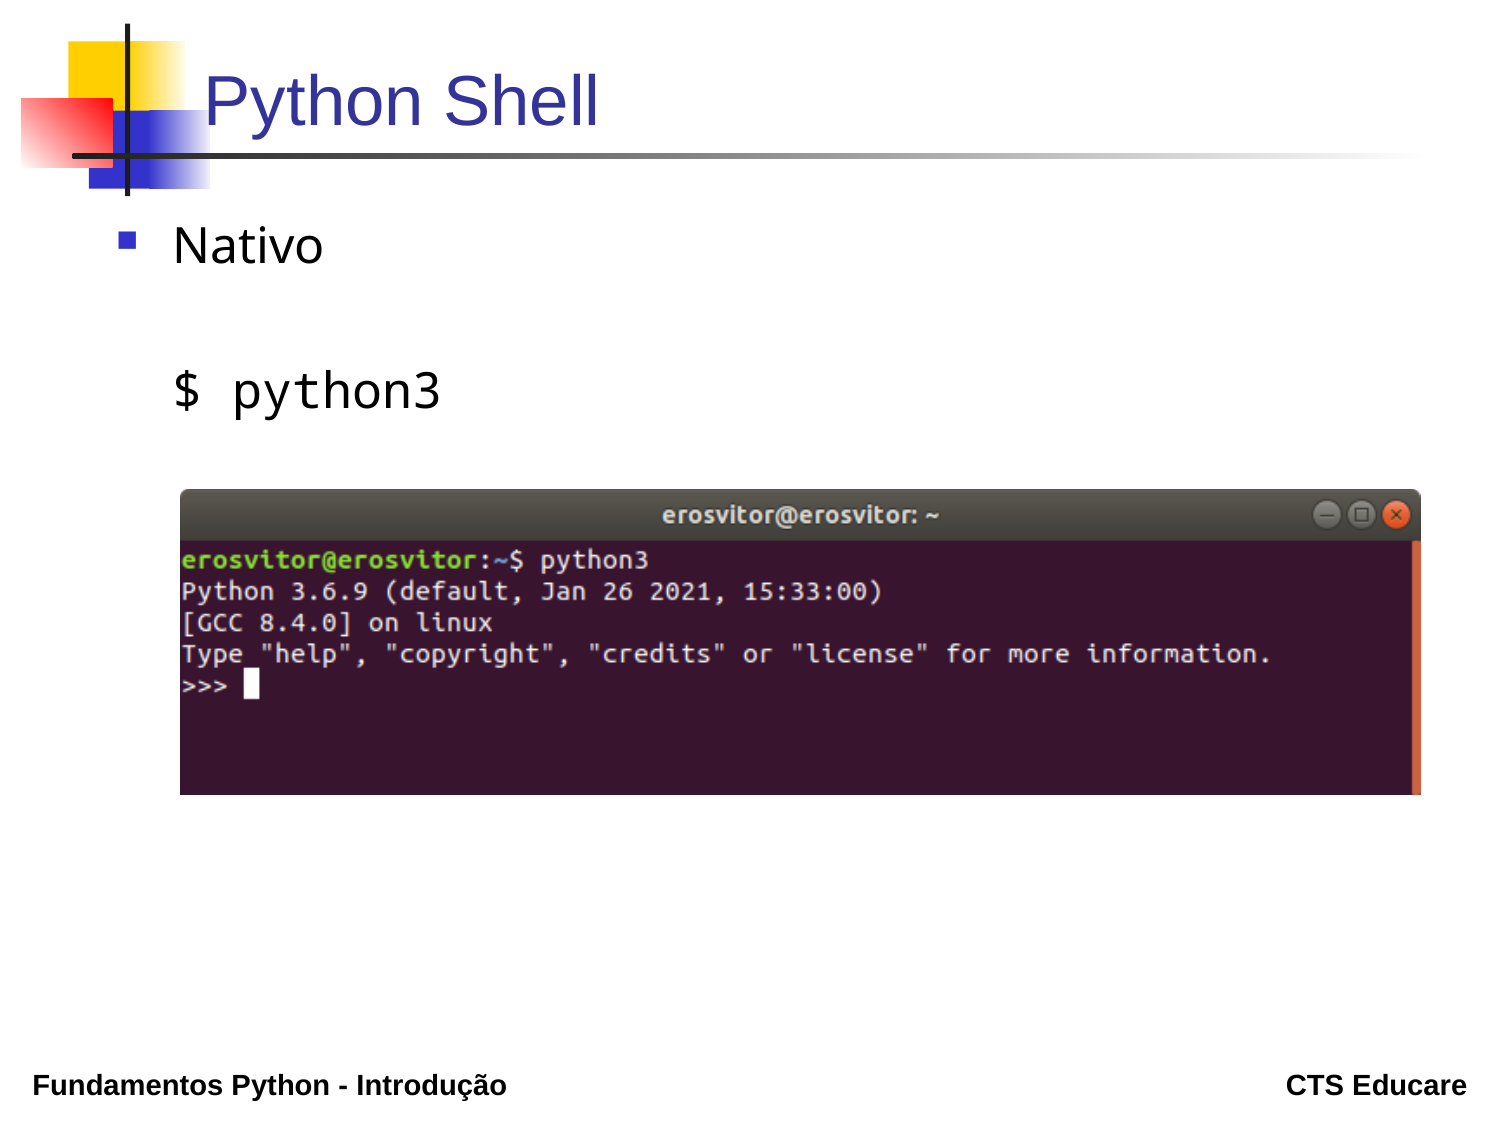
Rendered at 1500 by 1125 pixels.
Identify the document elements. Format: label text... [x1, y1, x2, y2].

title Python Shell [188, 46, 1468, 149]
picture [180, 489, 1421, 796]
list Nativo $ python3 [100, 206, 1447, 1024]
